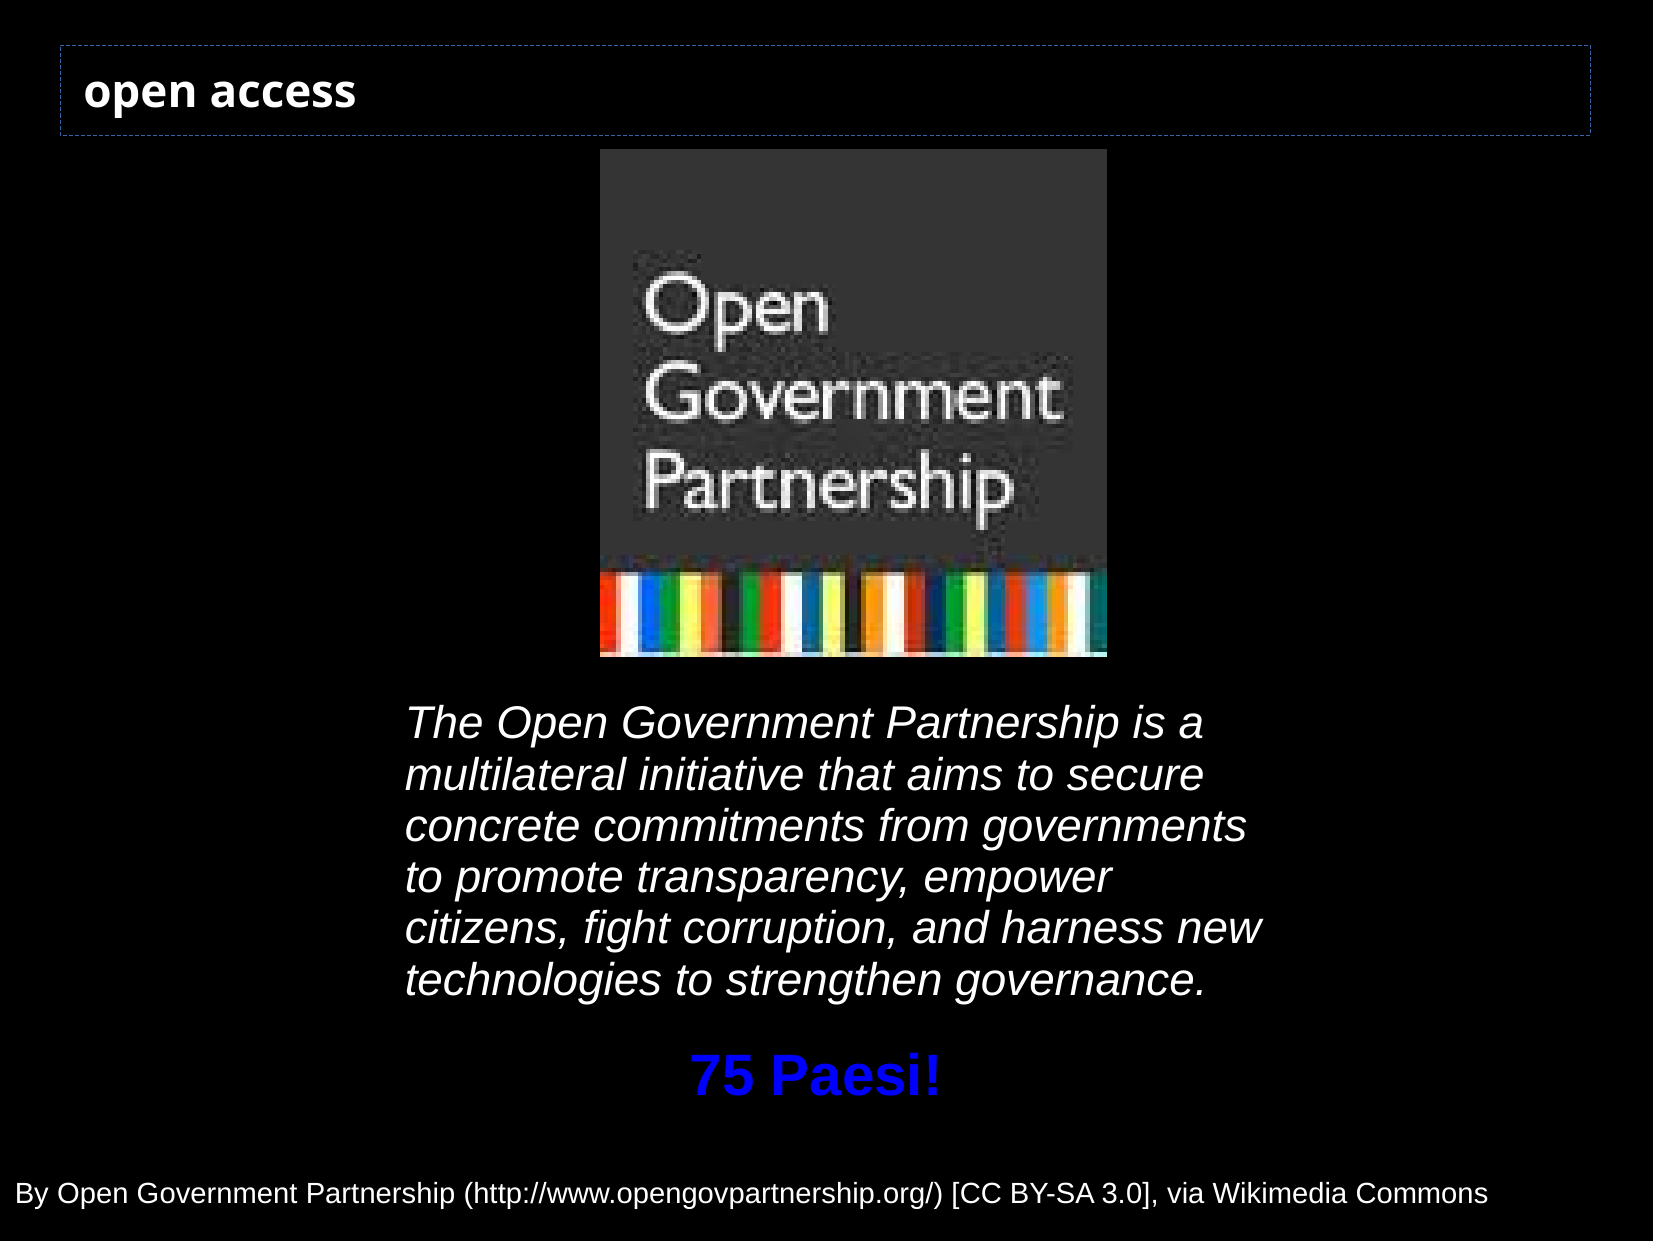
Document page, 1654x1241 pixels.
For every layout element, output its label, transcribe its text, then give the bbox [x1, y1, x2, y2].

list open access [60, 45, 1591, 136]
text_box By Open Government Partnership (http://www.opengovpartnership.org/) [CC BY-SA 3.0], via Wikimedia Commons [0, 1170, 1536, 1241]
text_box 75 Paesi! [675, 1035, 1111, 1115]
picture [600, 149, 1107, 657]
text_box [90, 660, 736, 751]
text_box The Open Government Partnership is a multilateral initiative that aims to secure concrete commitments from governments to promote transparency, empower citizens, fight corruption, and harness new technologies to strengthen governance. [390, 690, 1306, 1013]
